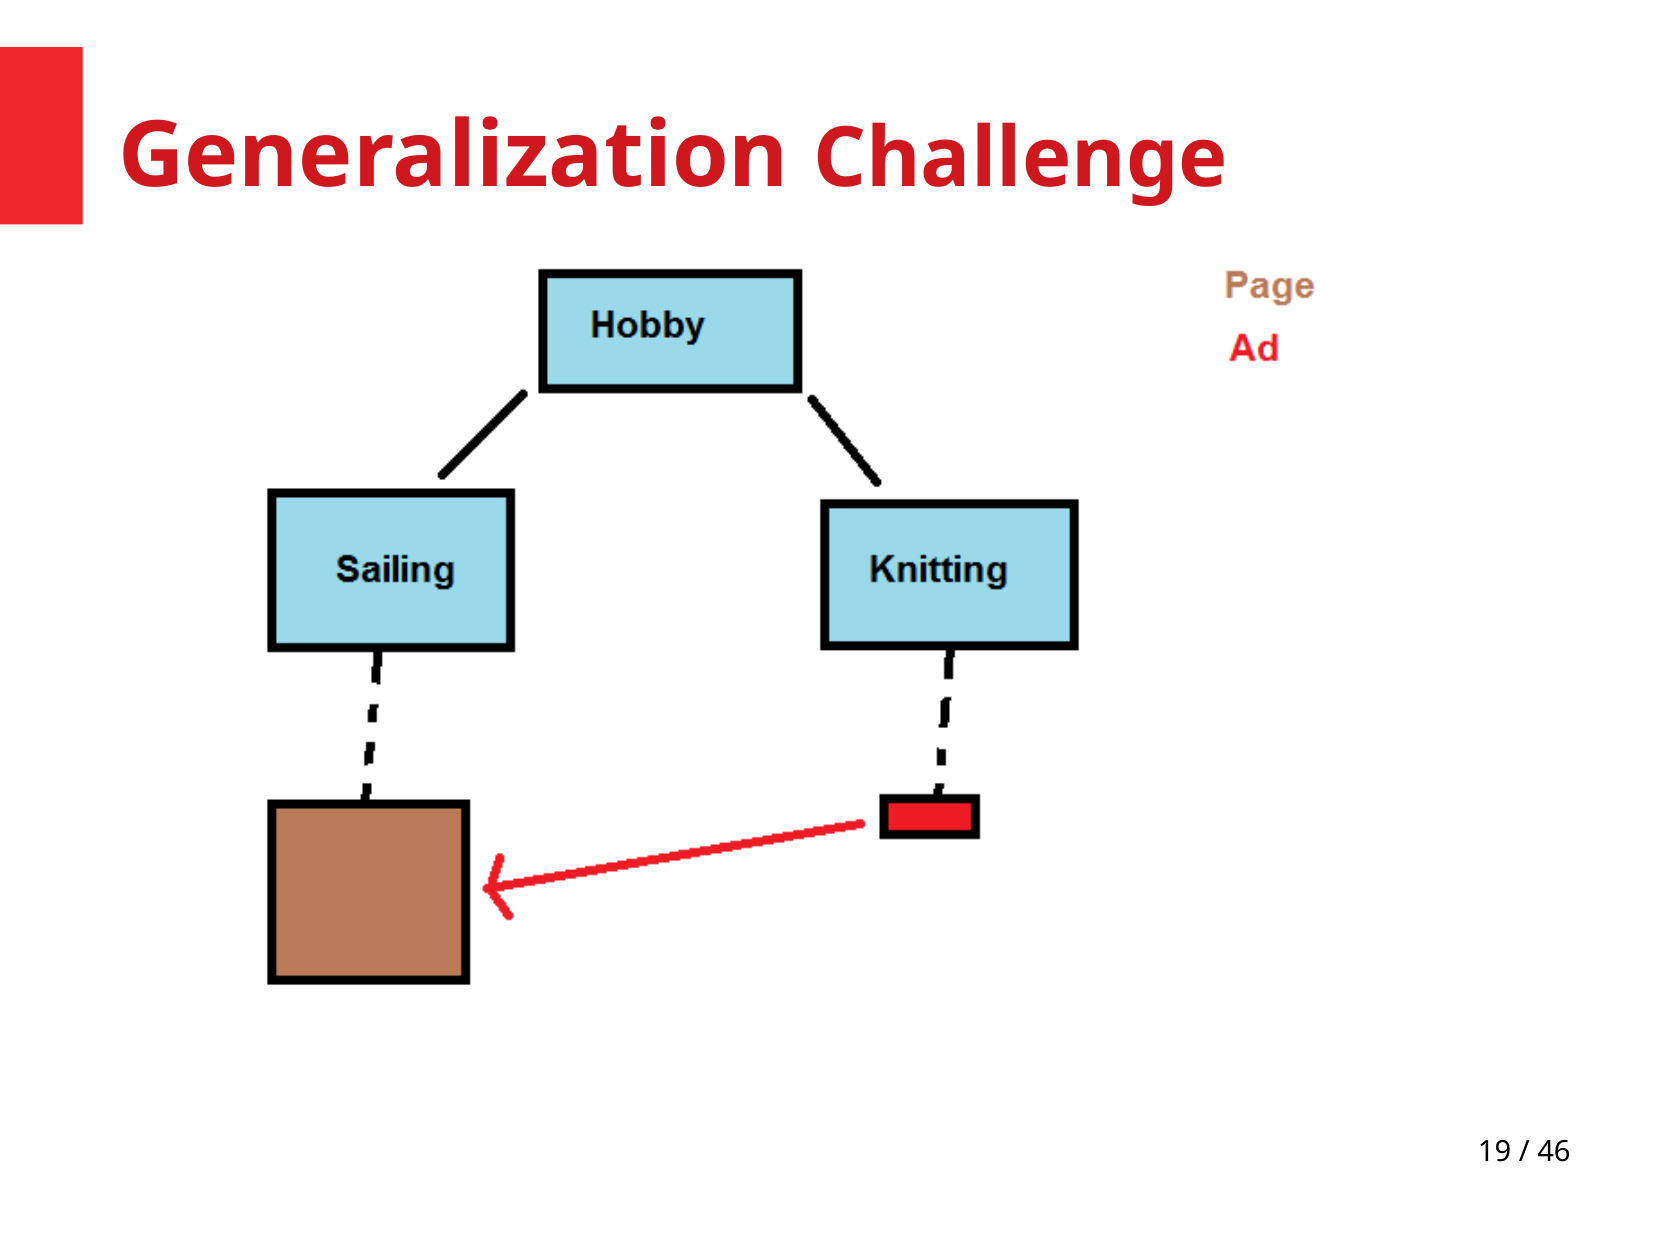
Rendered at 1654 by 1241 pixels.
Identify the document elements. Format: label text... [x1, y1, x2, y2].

picture [90, 239, 1422, 1208]
title Generalization Challenge [118, 49, 1571, 257]
